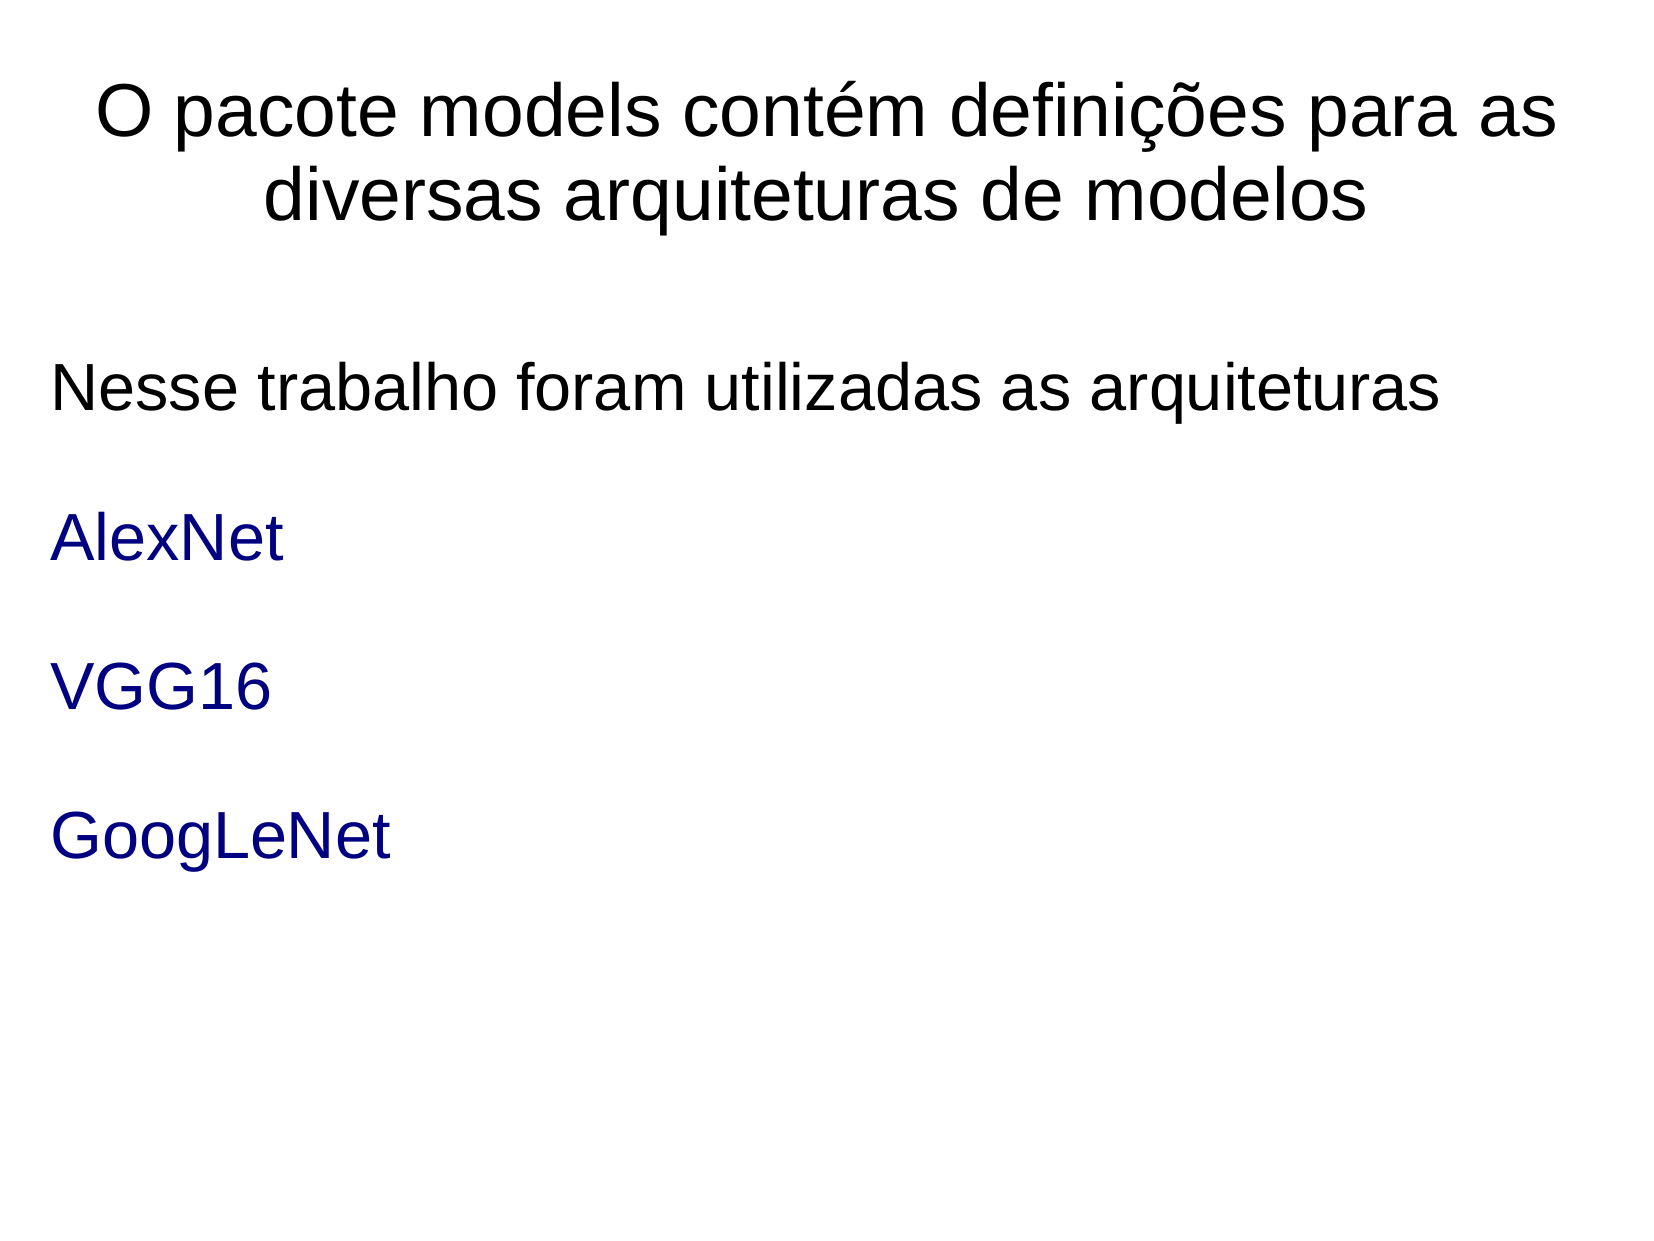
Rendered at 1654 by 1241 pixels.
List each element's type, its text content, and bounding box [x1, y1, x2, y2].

text_box Nesse trabalho foram utilizadas as arquiteturas AlexNet VGG16 GoogLeNet [35, 342, 1630, 956]
title O pacote models contém definições para as diversas arquiteturas de modelos [82, 49, 1571, 257]
